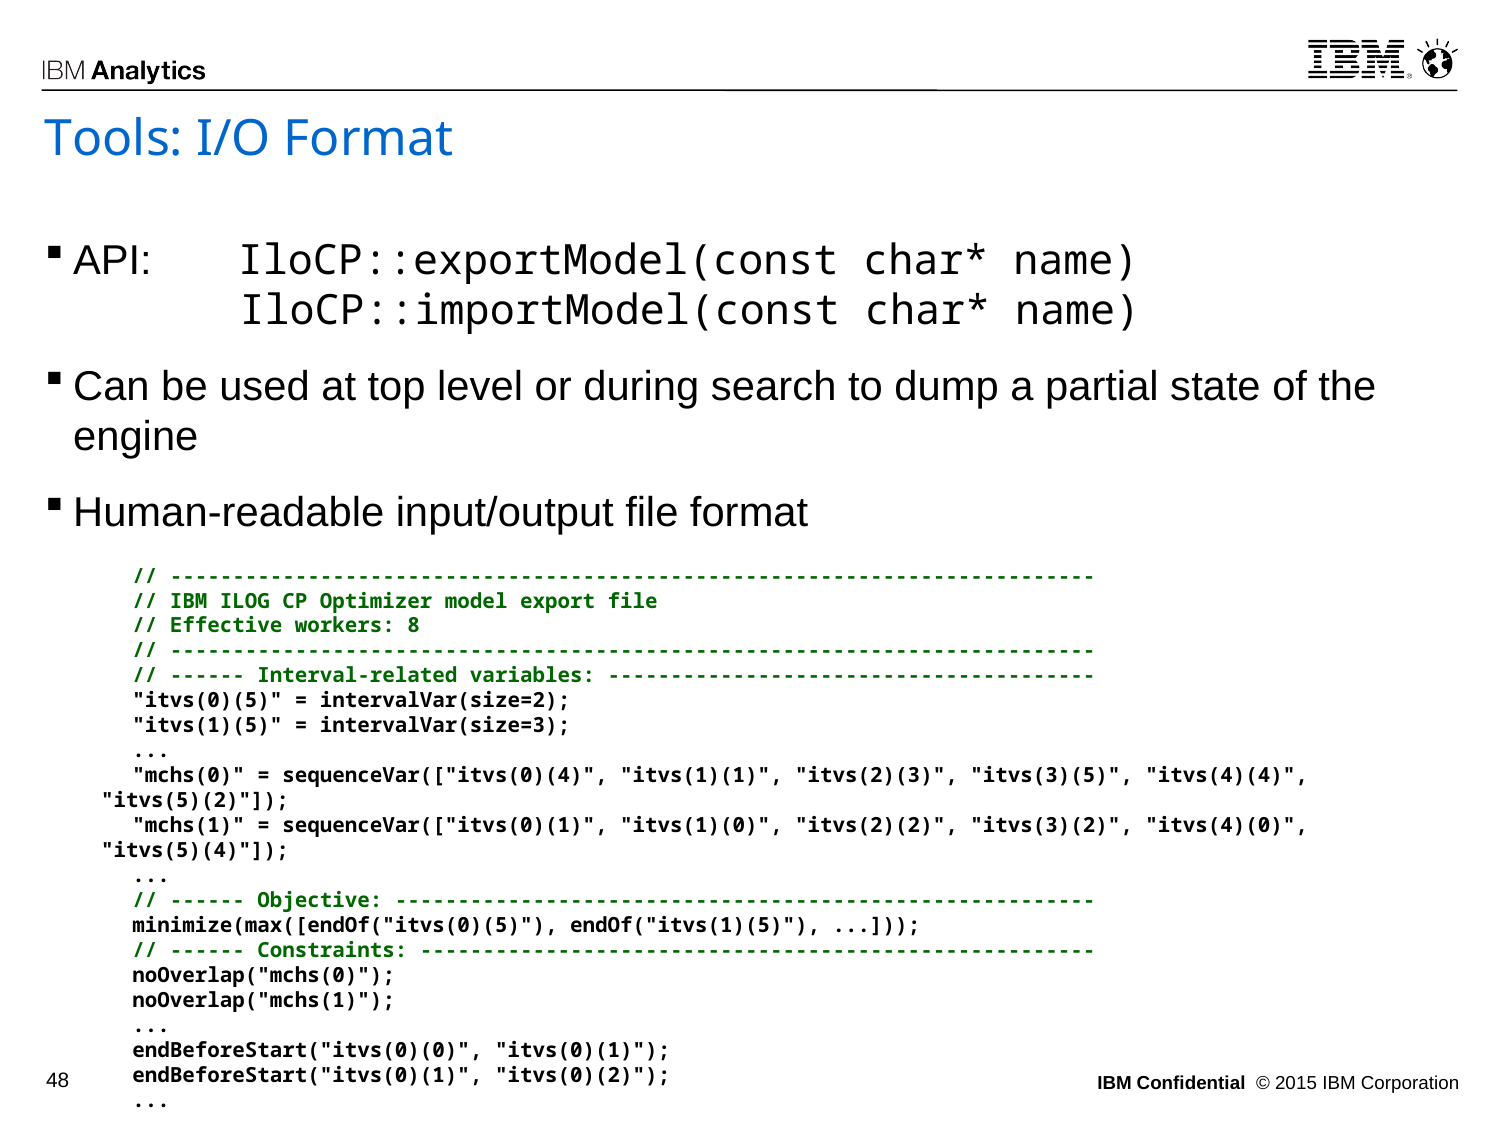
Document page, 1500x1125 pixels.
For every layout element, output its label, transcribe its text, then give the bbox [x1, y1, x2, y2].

list API: IloCP::exportModel(const char* name) IloCP::importModel(const char* name) Can be used at top level or during search to dump a partial state of the engine Human-readable input/output file format // -------------------------------------------------------------------------- // IBM ILOG CP Optimizer model export file // Effective workers: 8 // -------------------------------------------------------------------------- // ------ Interval-related variables: --------------------------------------- "itvs(0)(5)" = intervalVar(size=2); "itvs(1)(5)" = intervalVar(size=3); ... "mchs(0)" = sequenceVar(["itvs(0)(4)", "itvs(1)(1)", "itvs(2)(3)", "itvs(3)(5)", "itvs(4)(4)", "itvs(5)(2)"]); "mchs(1)" = sequenceVar(["itvs(0)(1)", "itvs(1)(0)", "itvs(2)(2)", "itvs(3)(2)", "itvs(4)(0)", "itvs(5)(4)"]); ... // ------ Objective: -------------------------------------------------------- minimize(max([endOf("itvs(0)(5)"), endOf("itvs(1)(5)"), ...])); // ------ Constraints: ------------------------------------------------------ noOverlap("mchs(0)"); noOverlap("mchs(1)"); ... endBeforeStart("itvs(0)(0)", "itvs(0)(1)"); endBeforeStart("itvs(0)(1)", "itvs(0)(2)"); ... [30, 224, 1426, 1070]
picture [1294, 24, 1469, 91]
title Tools: I/O Format [29, 97, 1500, 203]
picture [24, 42, 224, 99]
